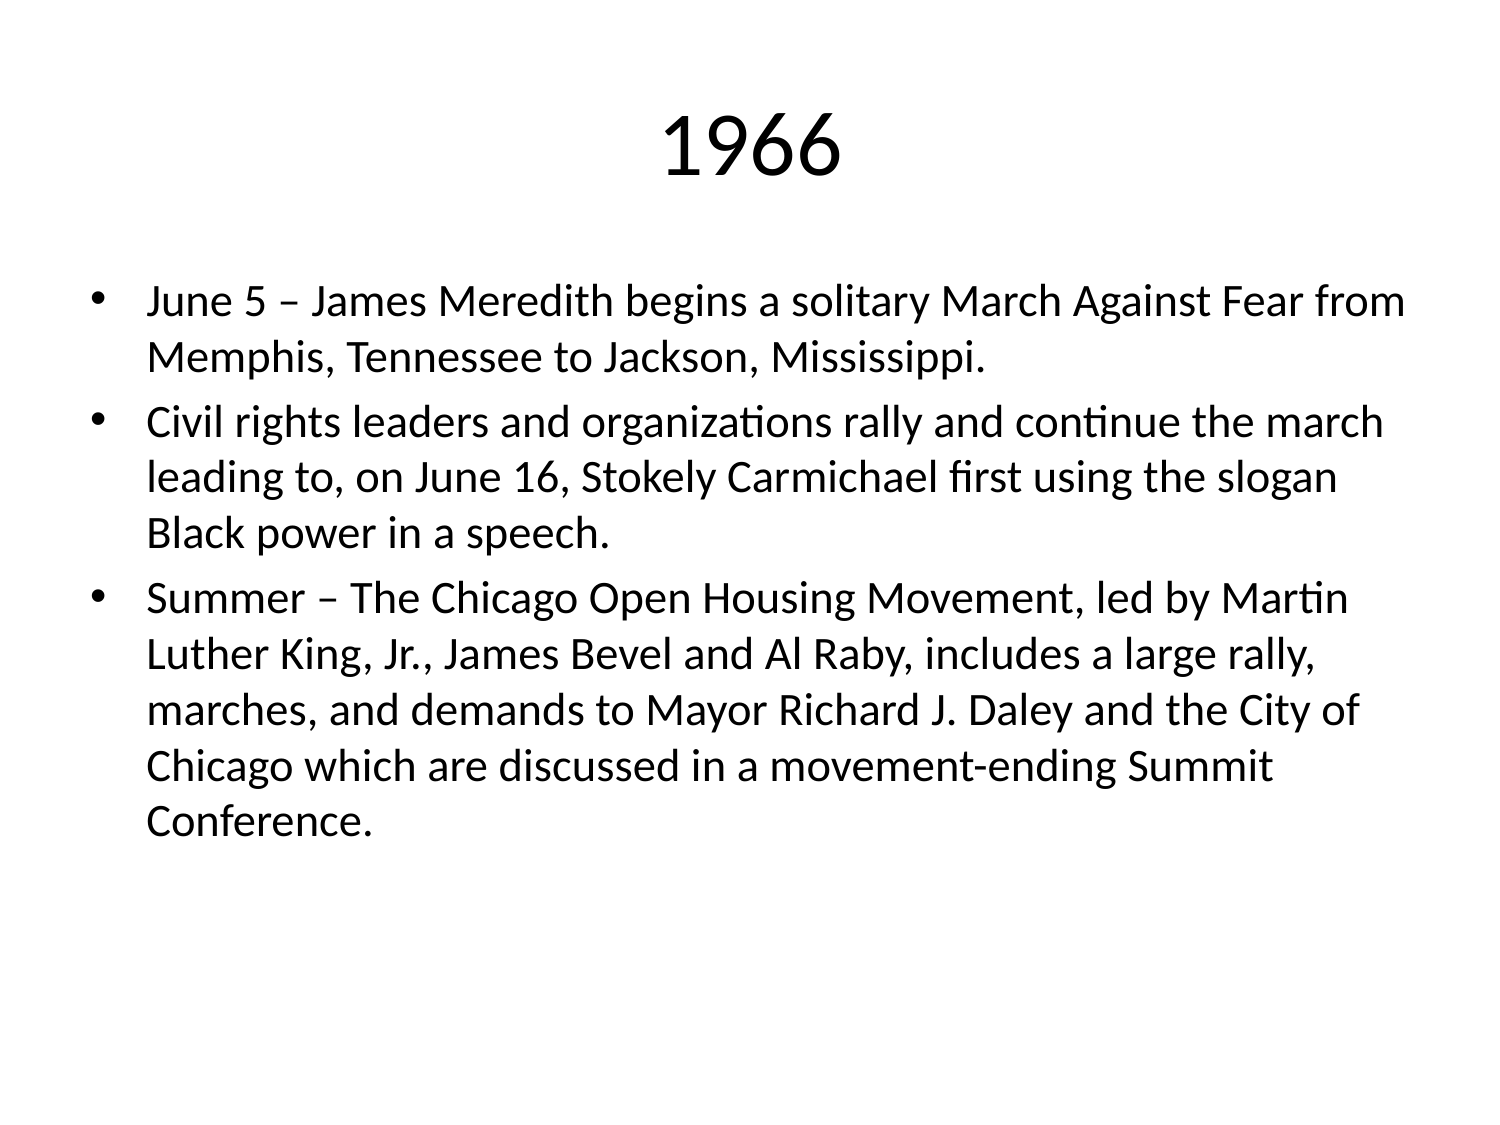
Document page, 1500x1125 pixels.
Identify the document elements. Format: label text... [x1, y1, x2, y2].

list June 5 – James Meredith begins a solitary March Against Fear from Memphis, Tennessee to Jackson, Mississippi. Civil rights leaders and organizations rally and continue the march leading to, on June 16, Stokely Carmichael first using the slogan Black power in a speech. Summer – The Chicago Open Housing Movement, led by Martin Luther King, Jr., James Bevel and Al Raby, includes a large rally, marches, and demands to Mayor Richard J. Daley and the City of Chicago which are discussed in a movement-ending Summit Conference. [75, 262, 1425, 1005]
title 1966 [75, 45, 1425, 233]
